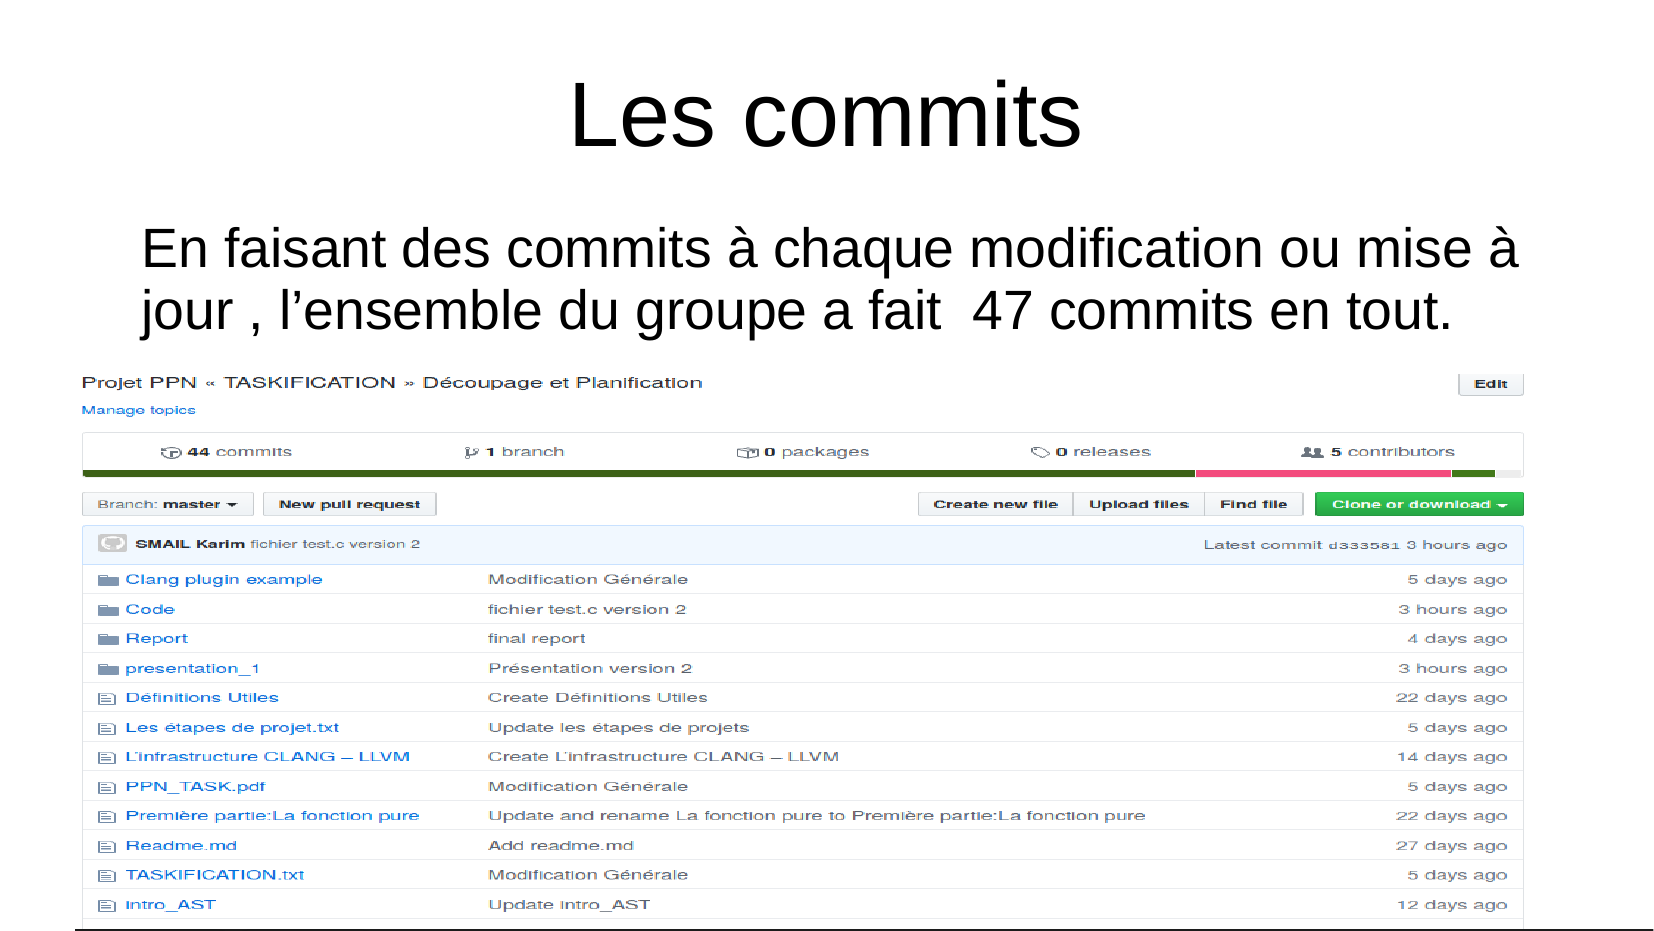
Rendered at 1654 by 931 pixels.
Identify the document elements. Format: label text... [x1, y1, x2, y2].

picture [75, 374, 1654, 931]
title Les commits [82, 37, 1571, 193]
list En faisant des commits à chaque modification ou mise à jour , l’ensemble du groupe a fait 47 commits en tout. [82, 217, 1571, 374]
